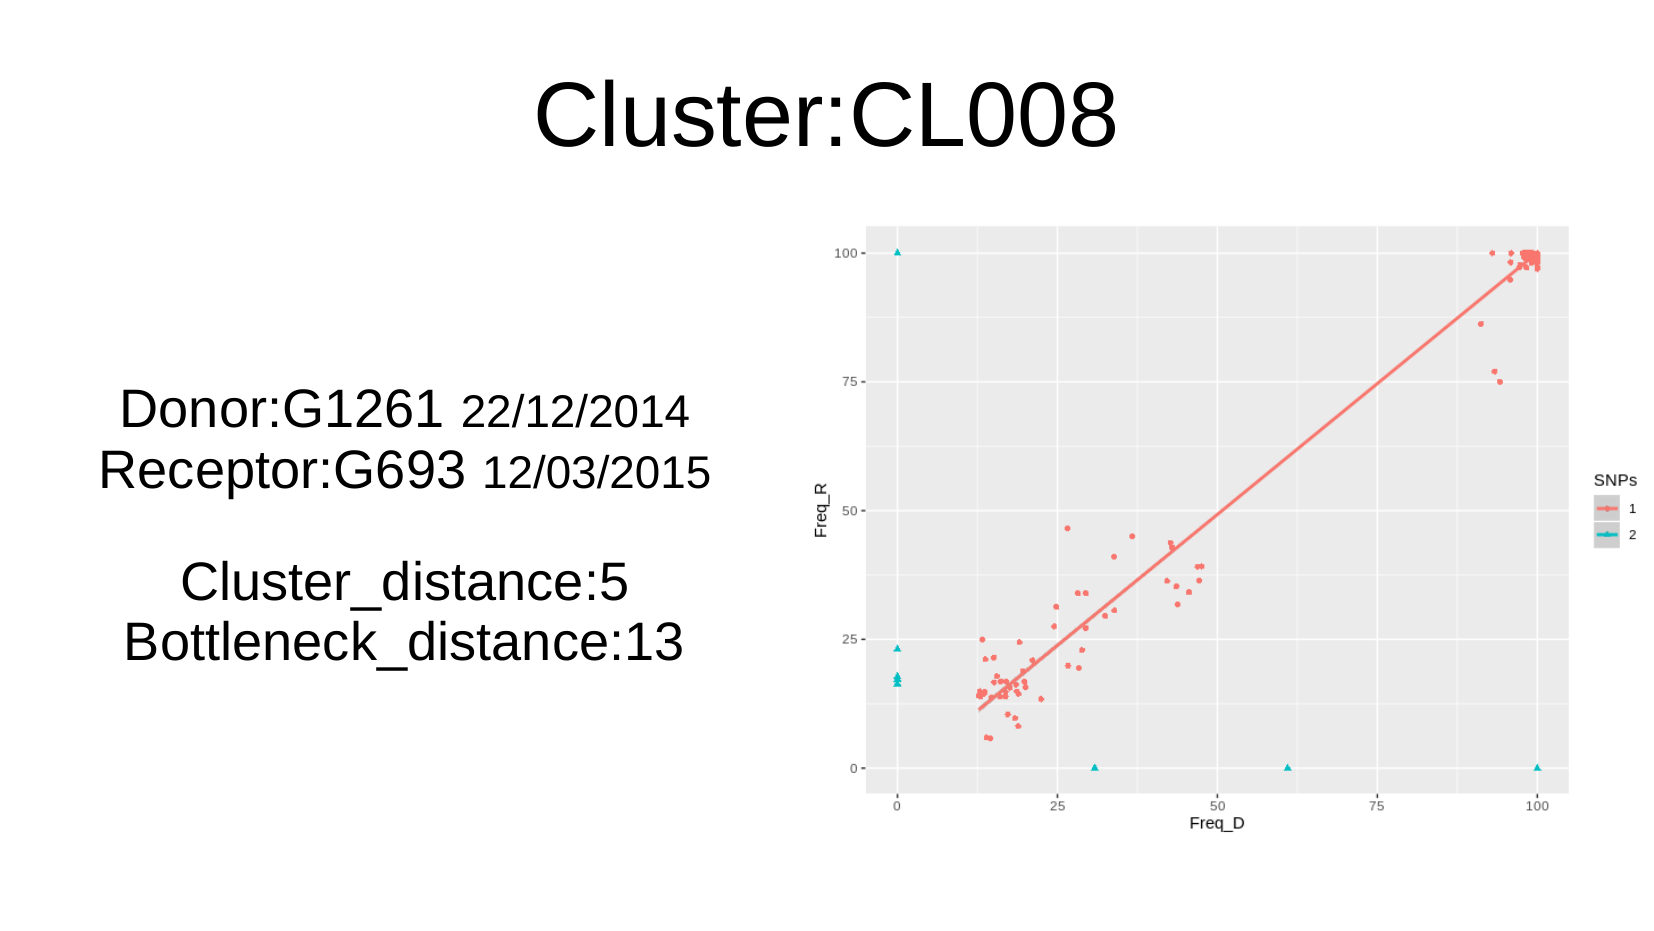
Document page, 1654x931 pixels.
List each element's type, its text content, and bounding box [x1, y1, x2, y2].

title Cluster:CL008 [82, 37, 1571, 193]
picture [807, 218, 1654, 841]
text_box Donor:G1261 22/12/2014 Receptor:G693 12/03/2015 Cluster_distance:5 Bottleneck_distance:13 [30, 255, 781, 796]
